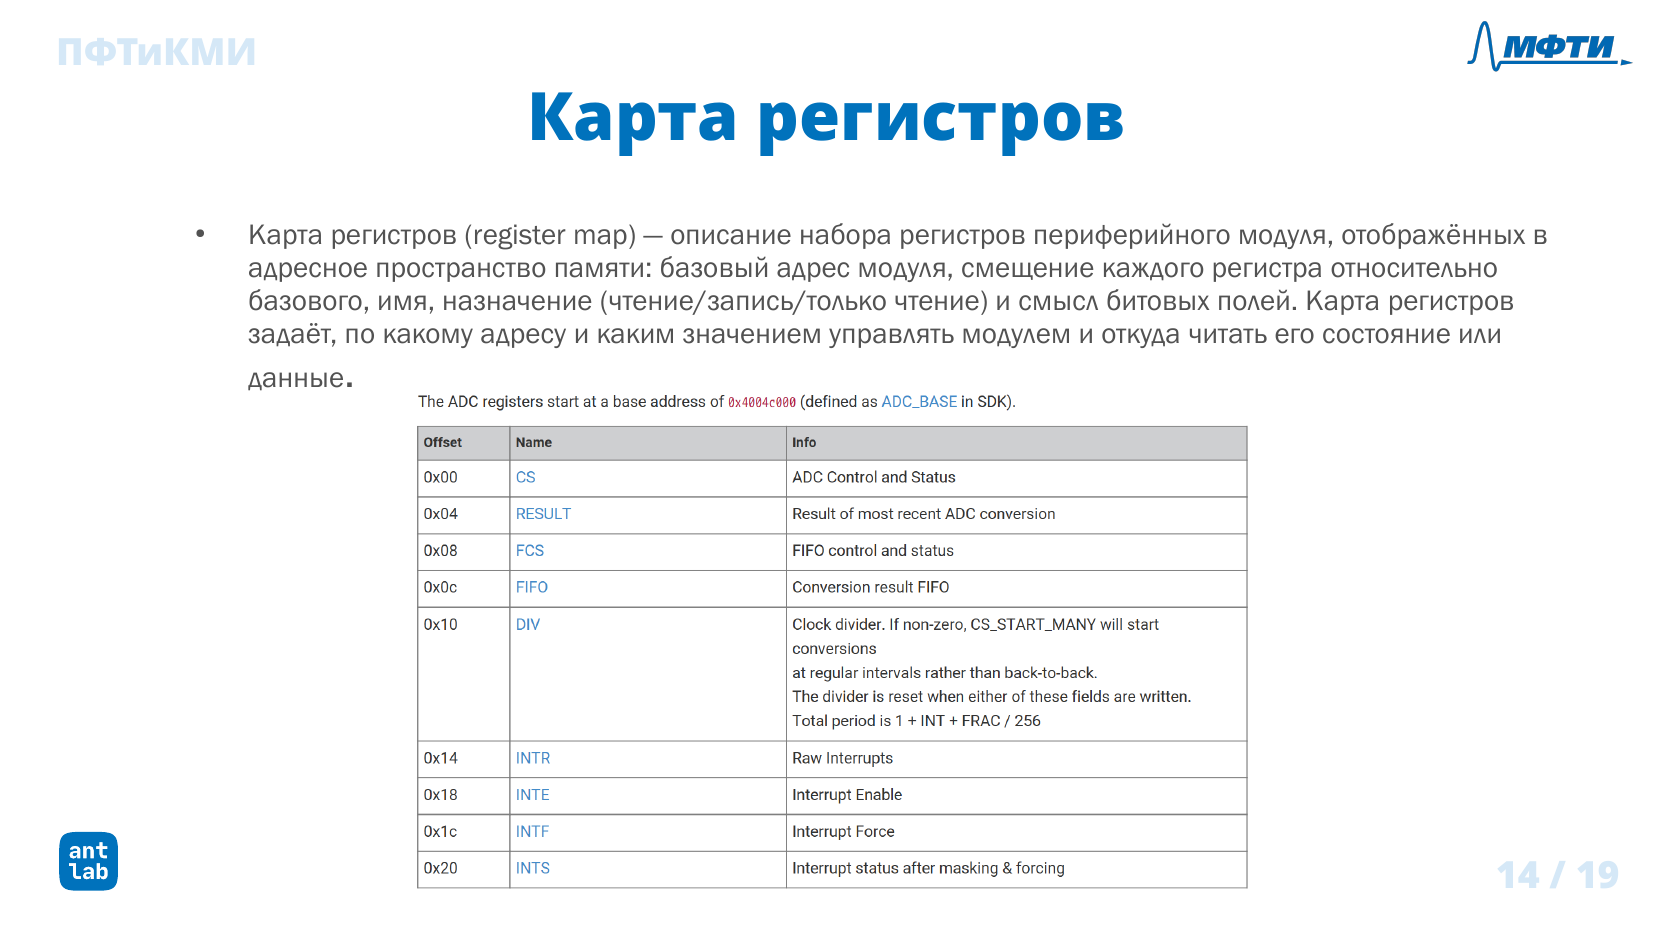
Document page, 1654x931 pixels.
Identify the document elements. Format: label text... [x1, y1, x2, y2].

title Карта регистров [82, 20, 1571, 209]
picture [1446, 0, 1654, 93]
picture [413, 383, 1256, 894]
list Карта регистров (register map) — описание набора регистров периферийного модуля, отображённых в адресное пространство памяти: базовый адрес модуля, смещение каждого регистра относительно базового, имя, назначение (чтение/запись/только чтение) и смысл битовых полей. Карта регистров задаёт, по какому адресу и каким значением управлять модулем и откуда читать его состояние или данные. [177, 217, 1571, 857]
